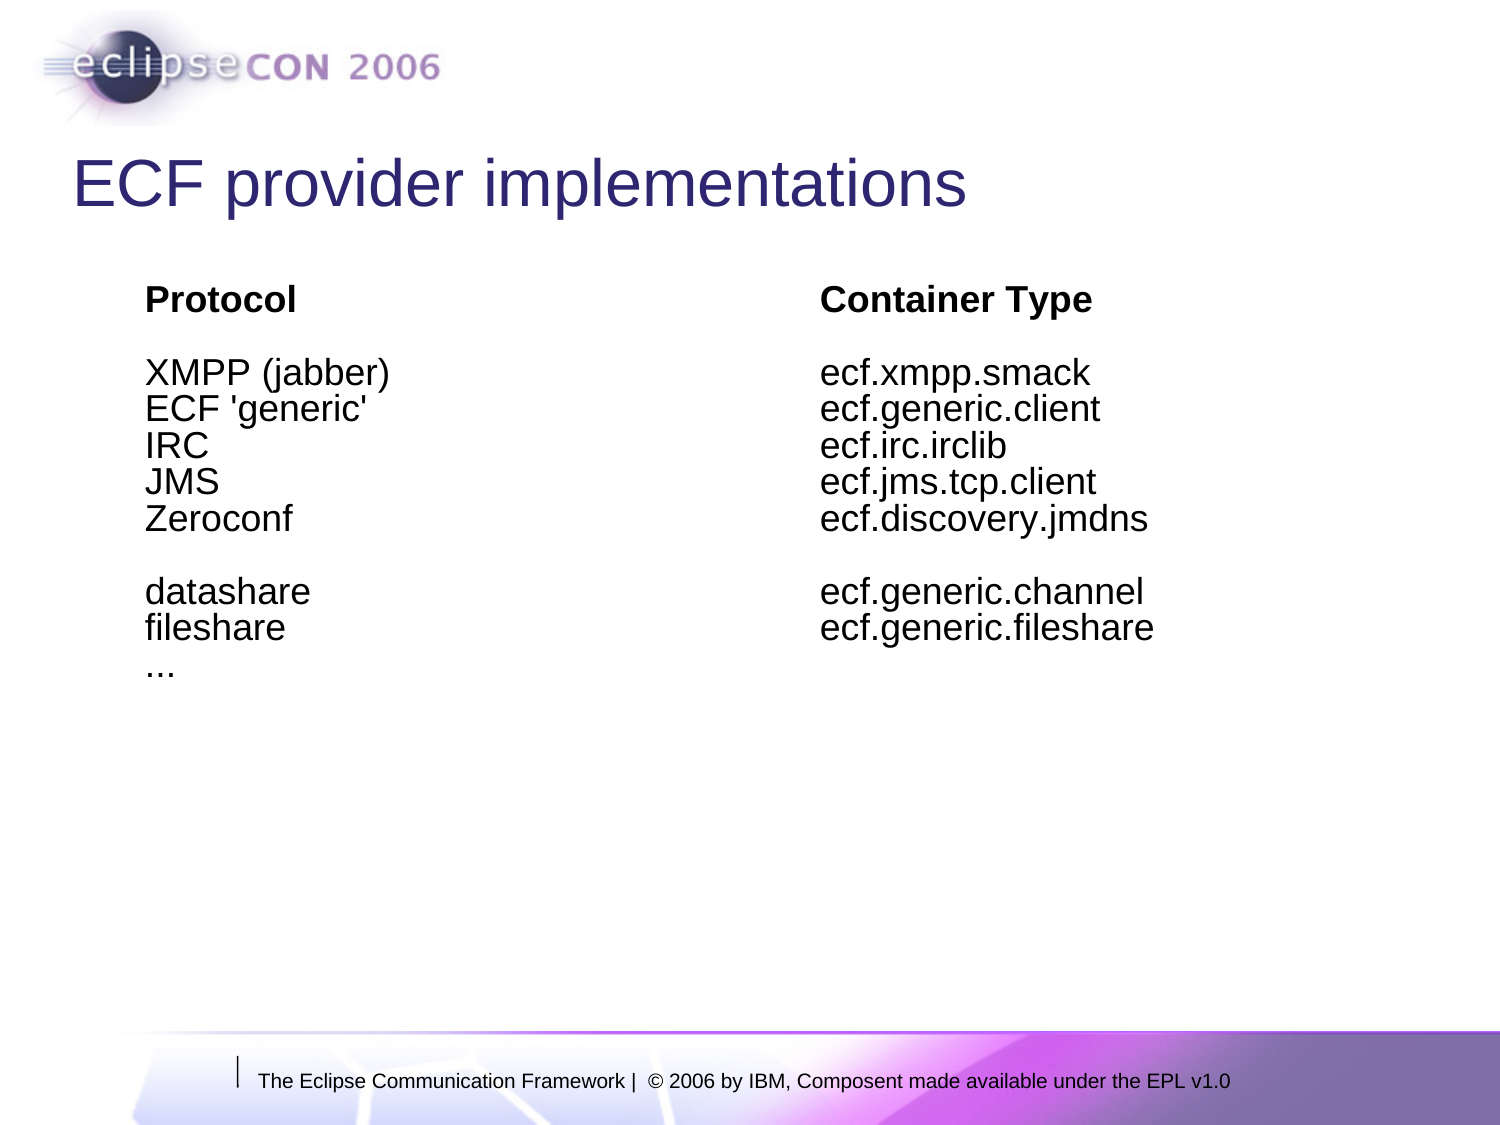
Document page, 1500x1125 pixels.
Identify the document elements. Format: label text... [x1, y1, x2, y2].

text_box Protocol Container Type XMPP (jabber) ecf.xmpp.smack ECF 'generic' ecf.generic.client IRC ecf.irc.irclib JMS ecf.jms.tcp.client Zeroconf ecf.discovery.jmdns datashare ecf.generic.channel fileshare ecf.generic.fileshare ... [130, 275, 1287, 736]
picture [0, 1031, 1500, 1125]
title ECF provider implementations [72, 150, 1425, 226]
picture [31, 10, 1040, 126]
